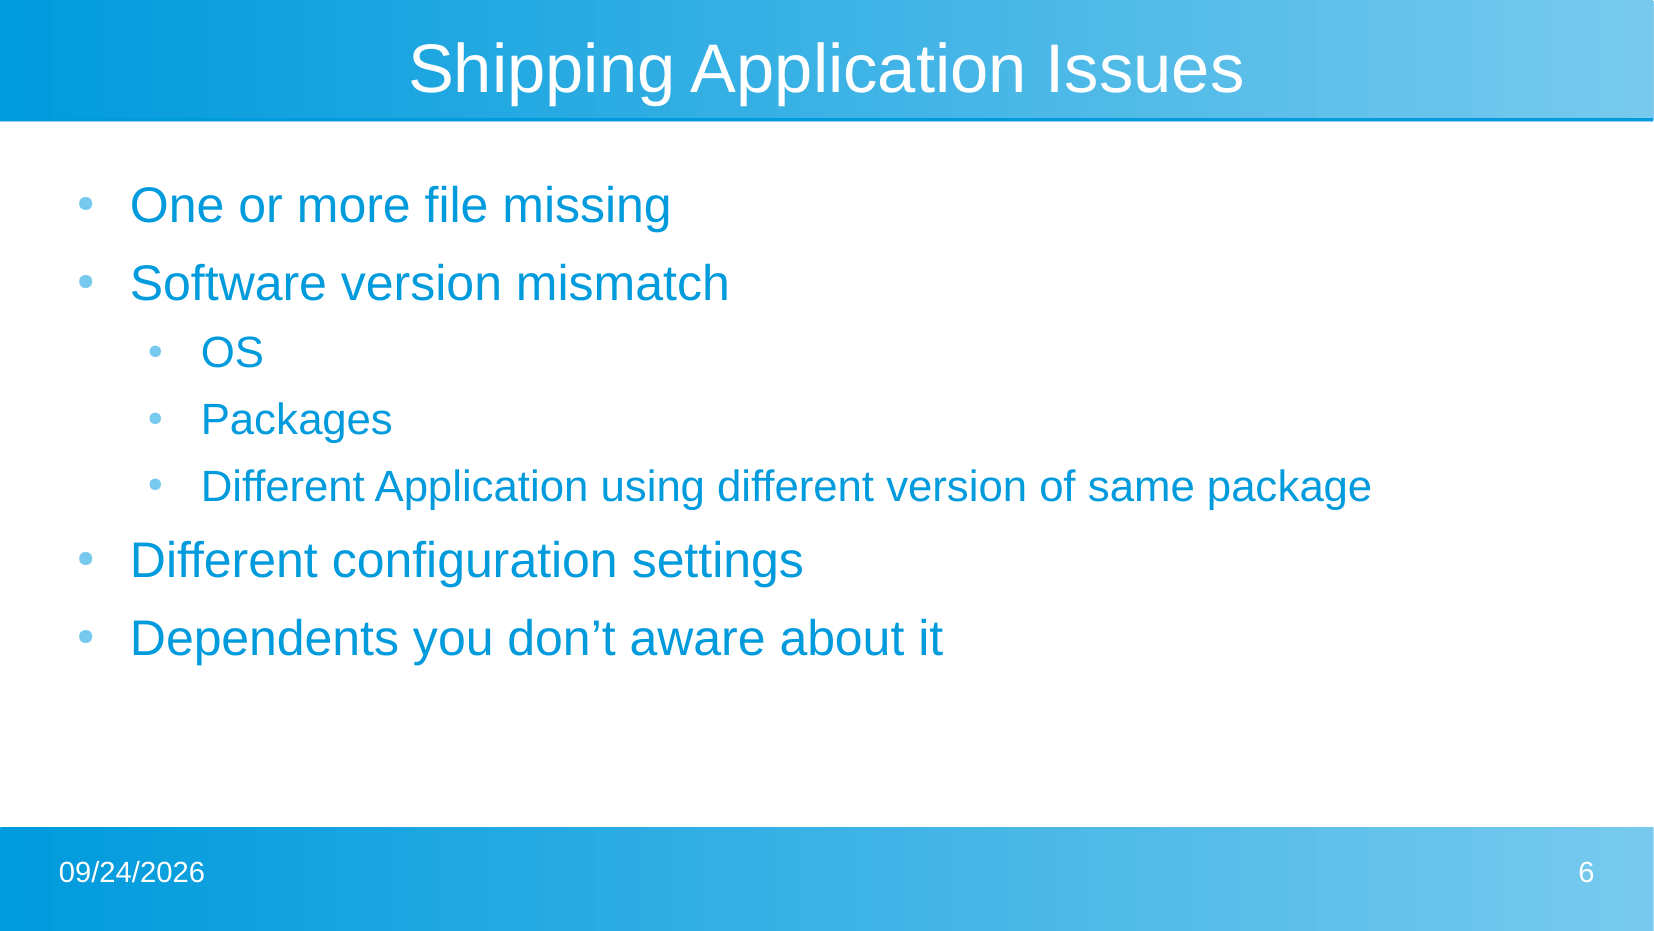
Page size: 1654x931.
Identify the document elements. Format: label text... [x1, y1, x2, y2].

list One or more file missing Software version mismatch OS Packages Different Application using different version of same package Different configuration settings Dependents you don’t aware about it [59, 177, 1595, 768]
title Shipping Application Issues [59, 29, 1595, 108]
